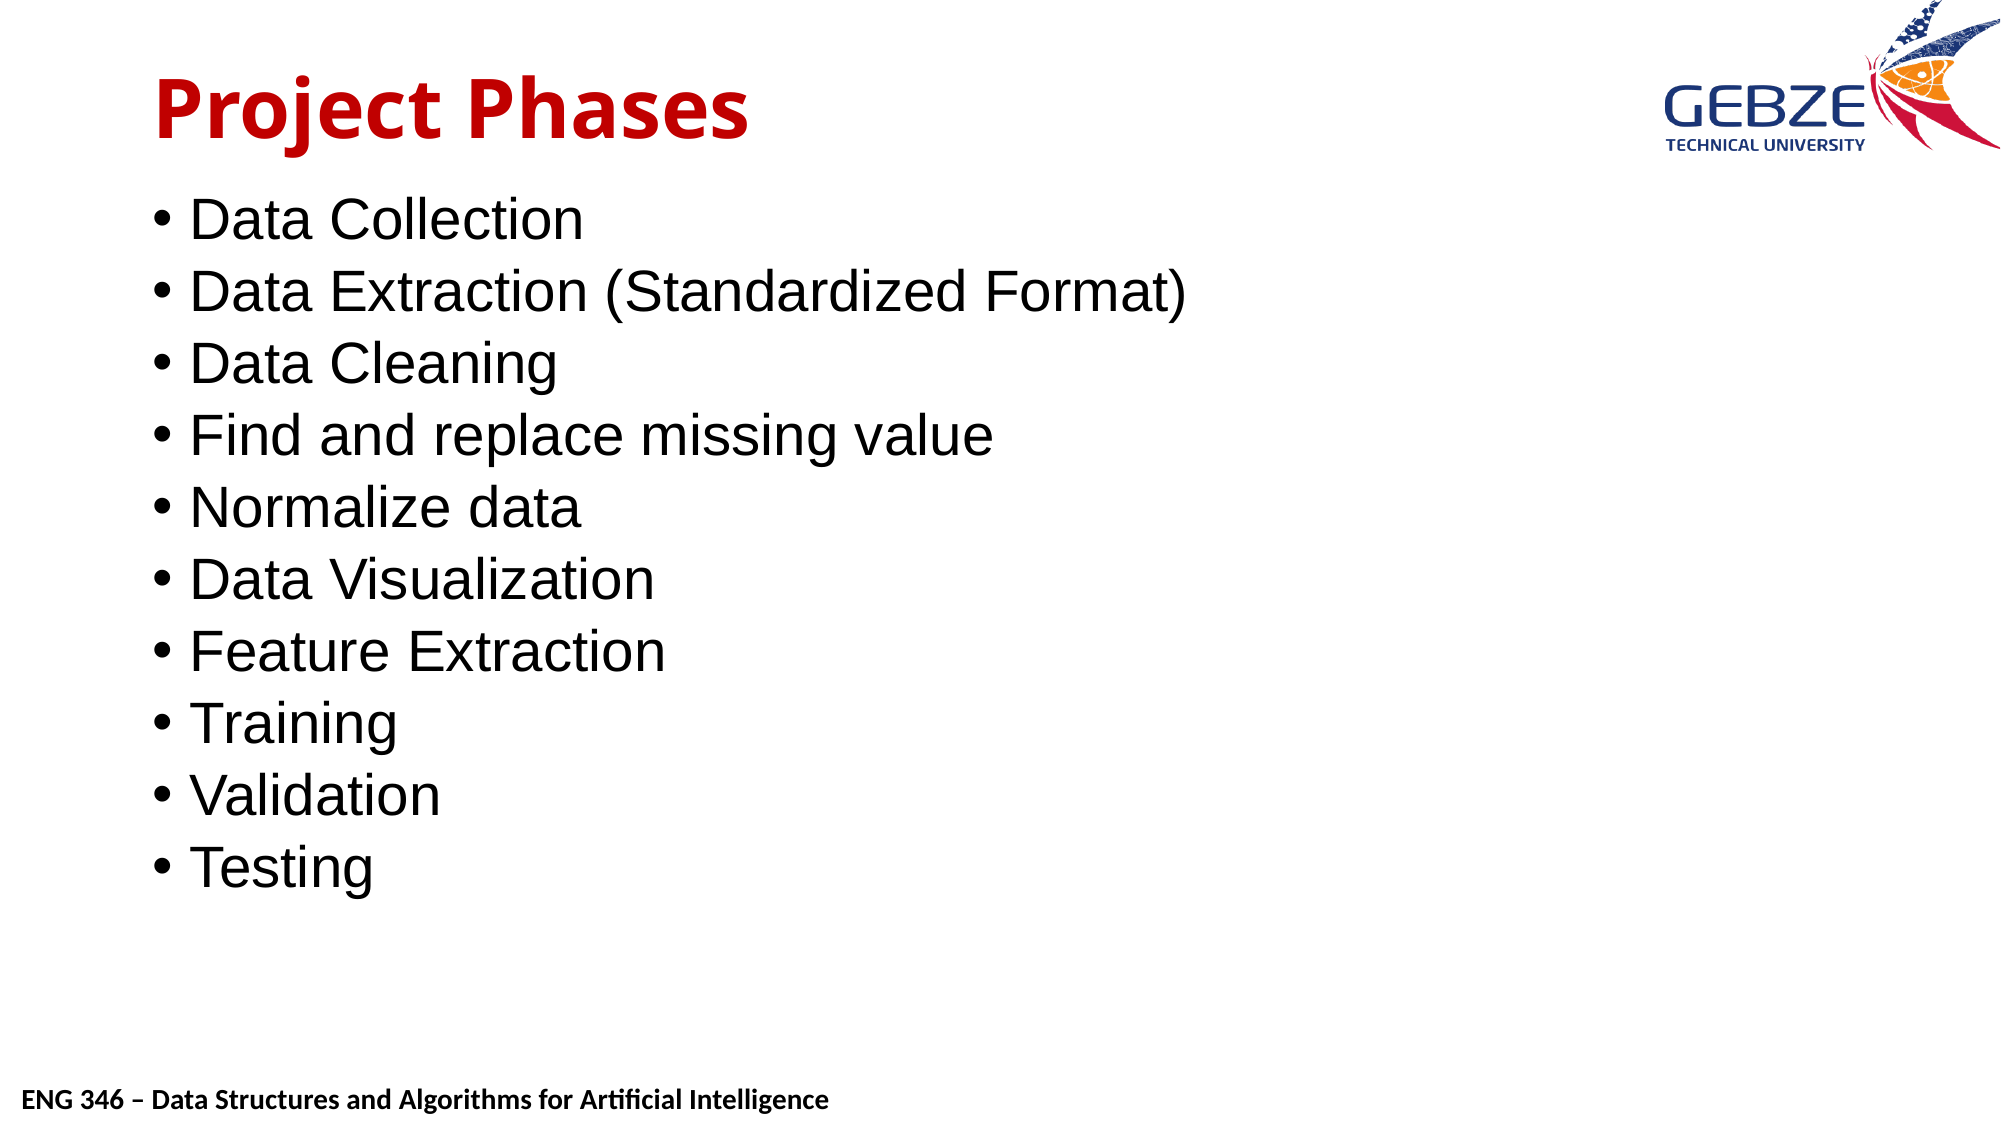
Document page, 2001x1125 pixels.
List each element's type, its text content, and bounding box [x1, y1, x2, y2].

picture [1665, 0, 2001, 151]
title Project Phases [137, 59, 1862, 165]
list Data Collection Data Extraction (Standardized Format) Data Cleaning Find and replace missing value Normalize data Data Visualization Feature Extraction Training Validation Testing [137, 181, 1862, 937]
